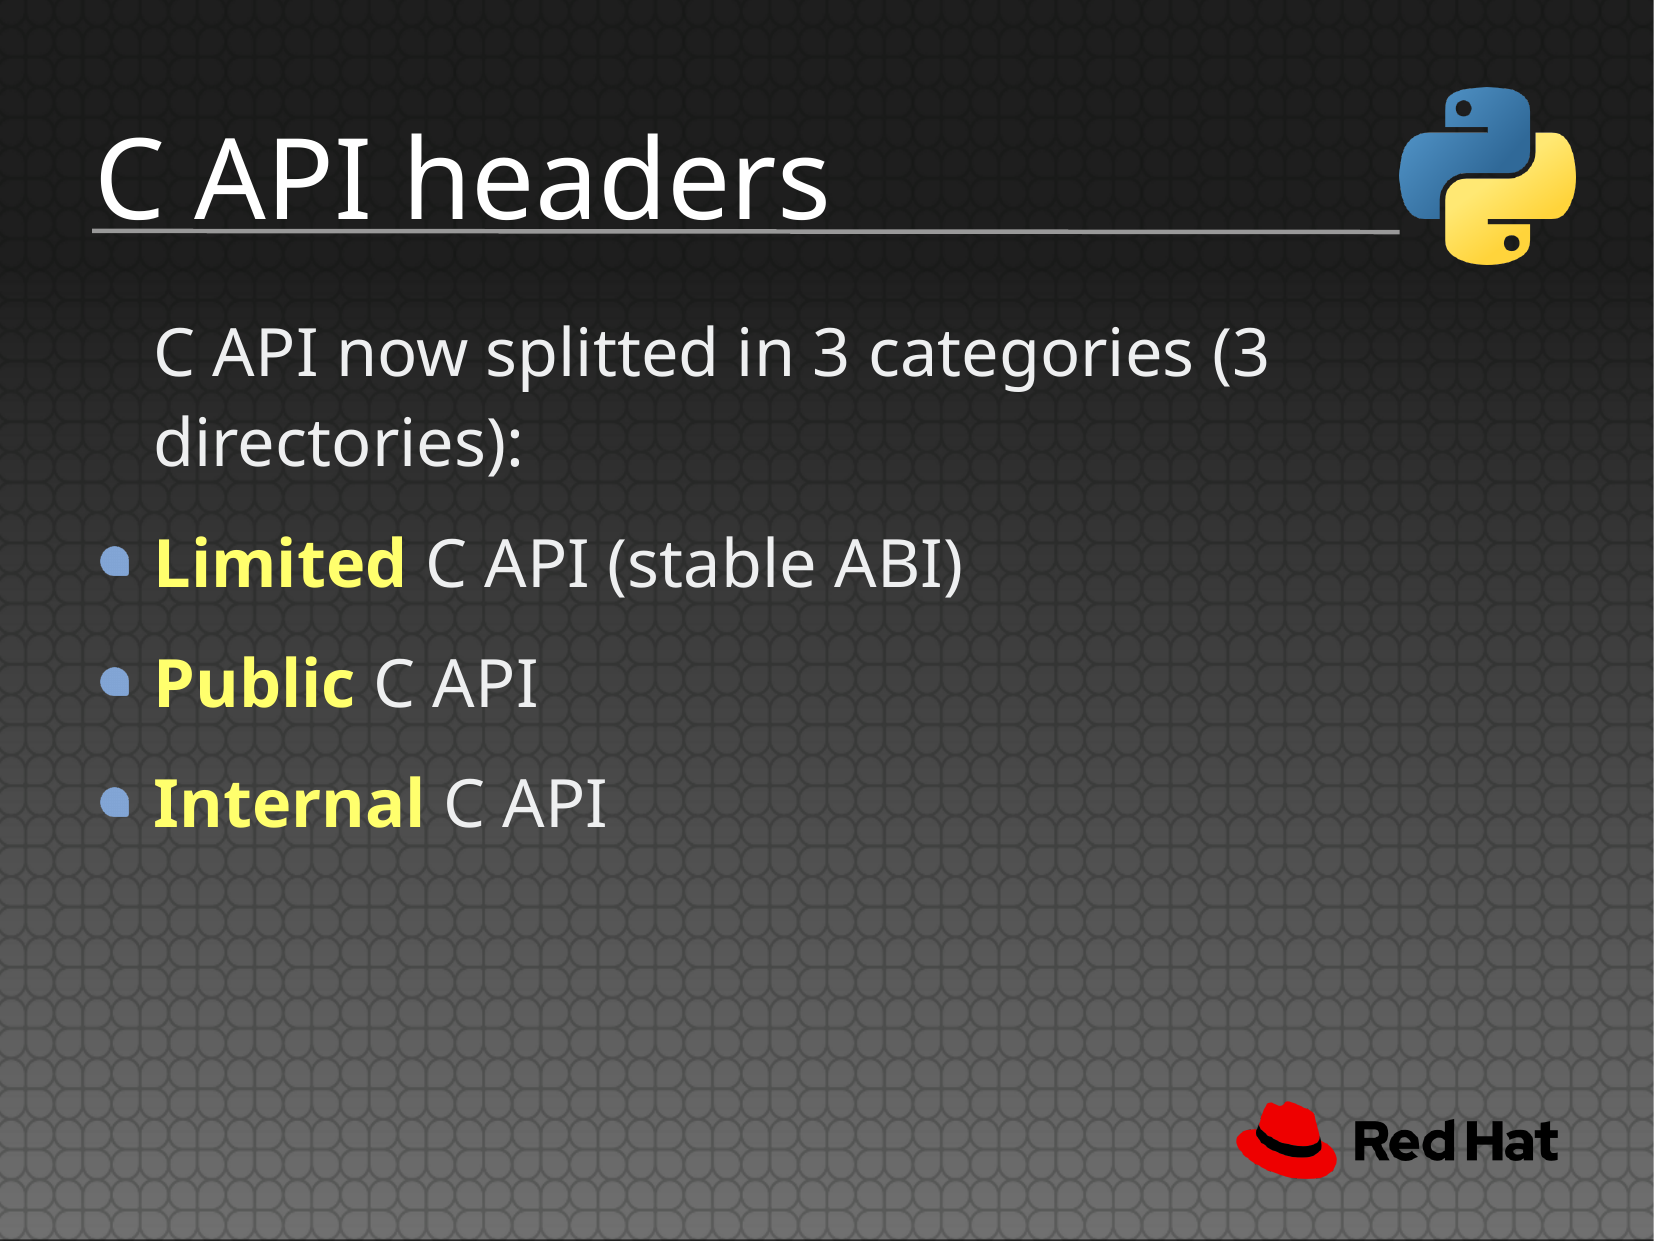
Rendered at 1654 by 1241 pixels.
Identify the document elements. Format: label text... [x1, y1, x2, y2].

picture [0, 0, 1654, 1241]
title C API headers [94, 100, 1426, 251]
list C API now splitted in 3 categories (3 directories): Limited C API (stable ABI) Public C API Internal C API [82, 304, 1571, 1045]
